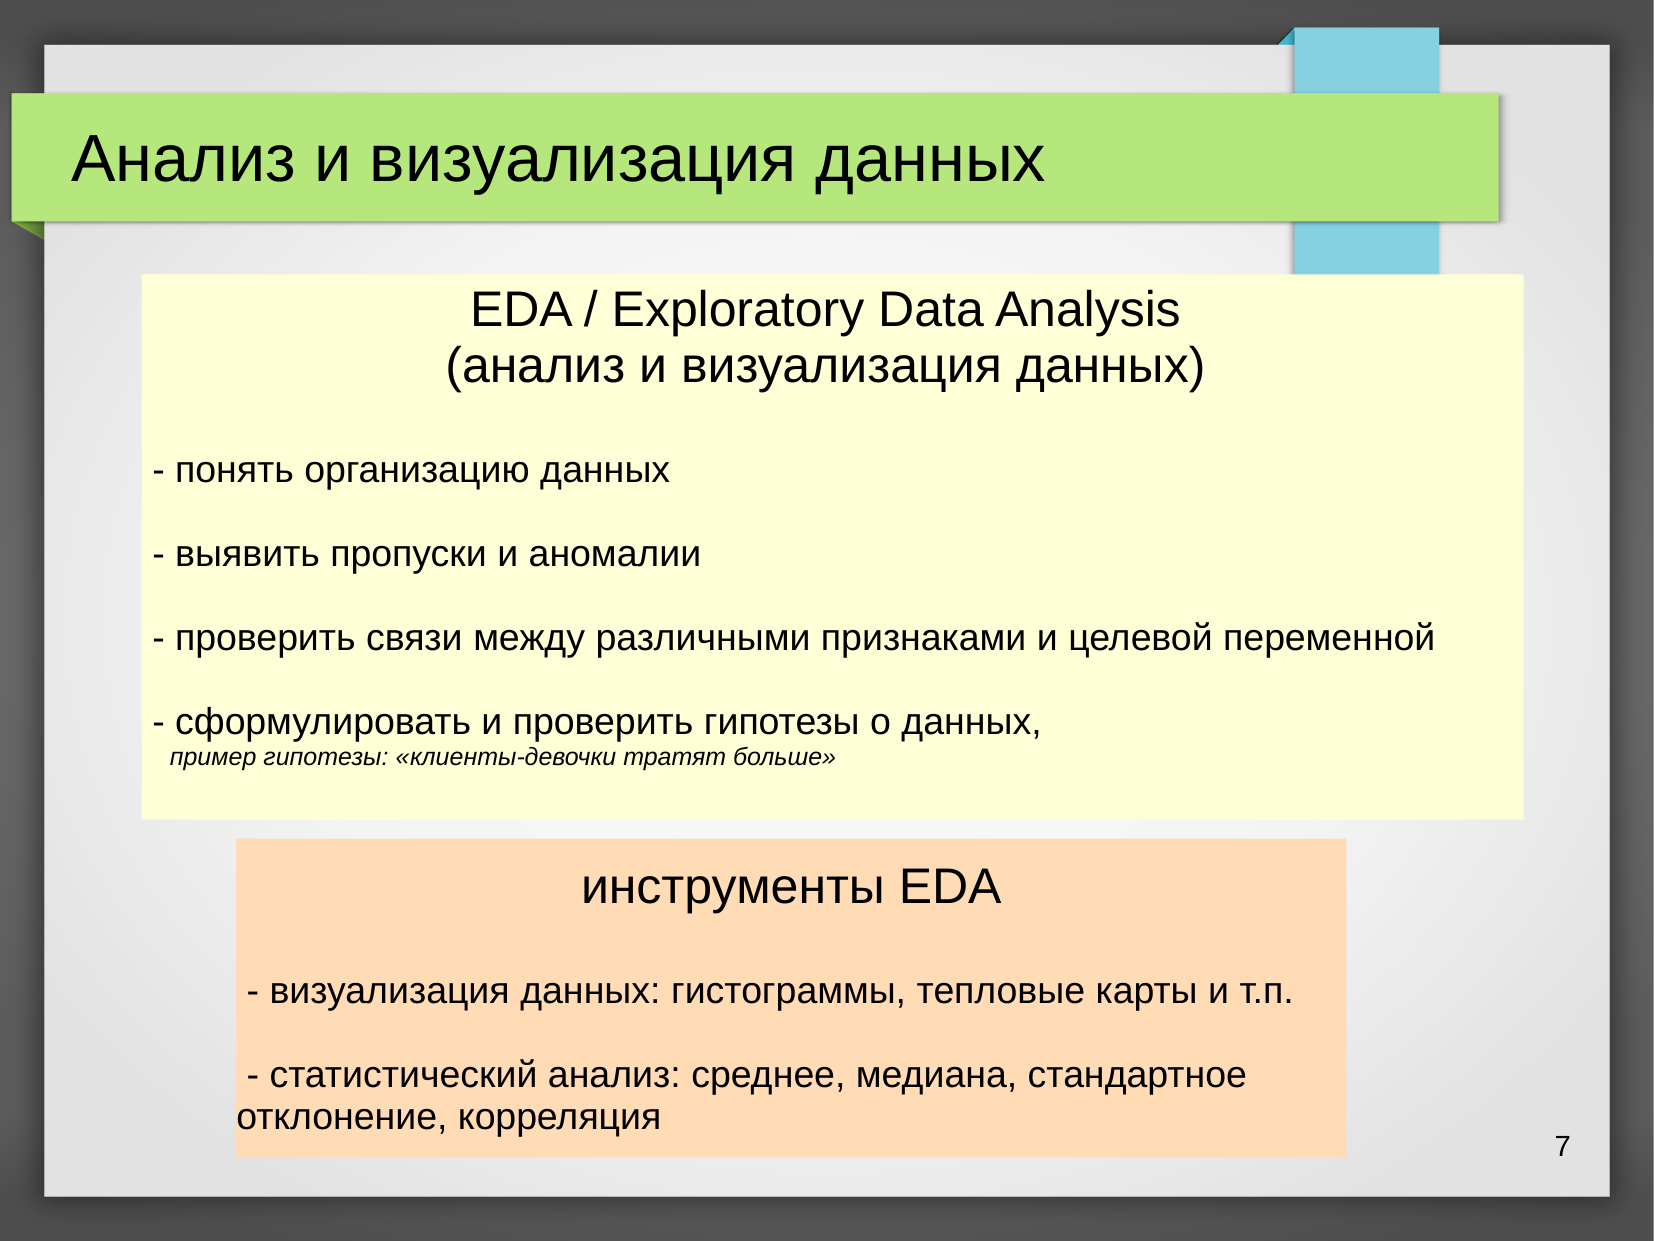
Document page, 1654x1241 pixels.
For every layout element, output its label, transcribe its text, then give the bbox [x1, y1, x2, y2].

picture [0, 0, 1654, 1241]
text_box инструменты EDA - визуализация данных: гистограммы, тепловые карты и т.п. - статистический анализ: среднее, медиана, стандартное отклонение, корреляция [236, 838, 1347, 1158]
title Анализ и визуализация данных [71, 118, 1205, 199]
subtitle EDA / Exploratory Data Analysis (анализ и визуализация данных) - понять организацию данных - выявить пропуски и аномалии - проверить связи между различными признаками и целевой переменной - сформулировать и проверить гипотезы о данных, пример гипотезы: «клиенты-девочки тратят больше» [141, 274, 1524, 820]
